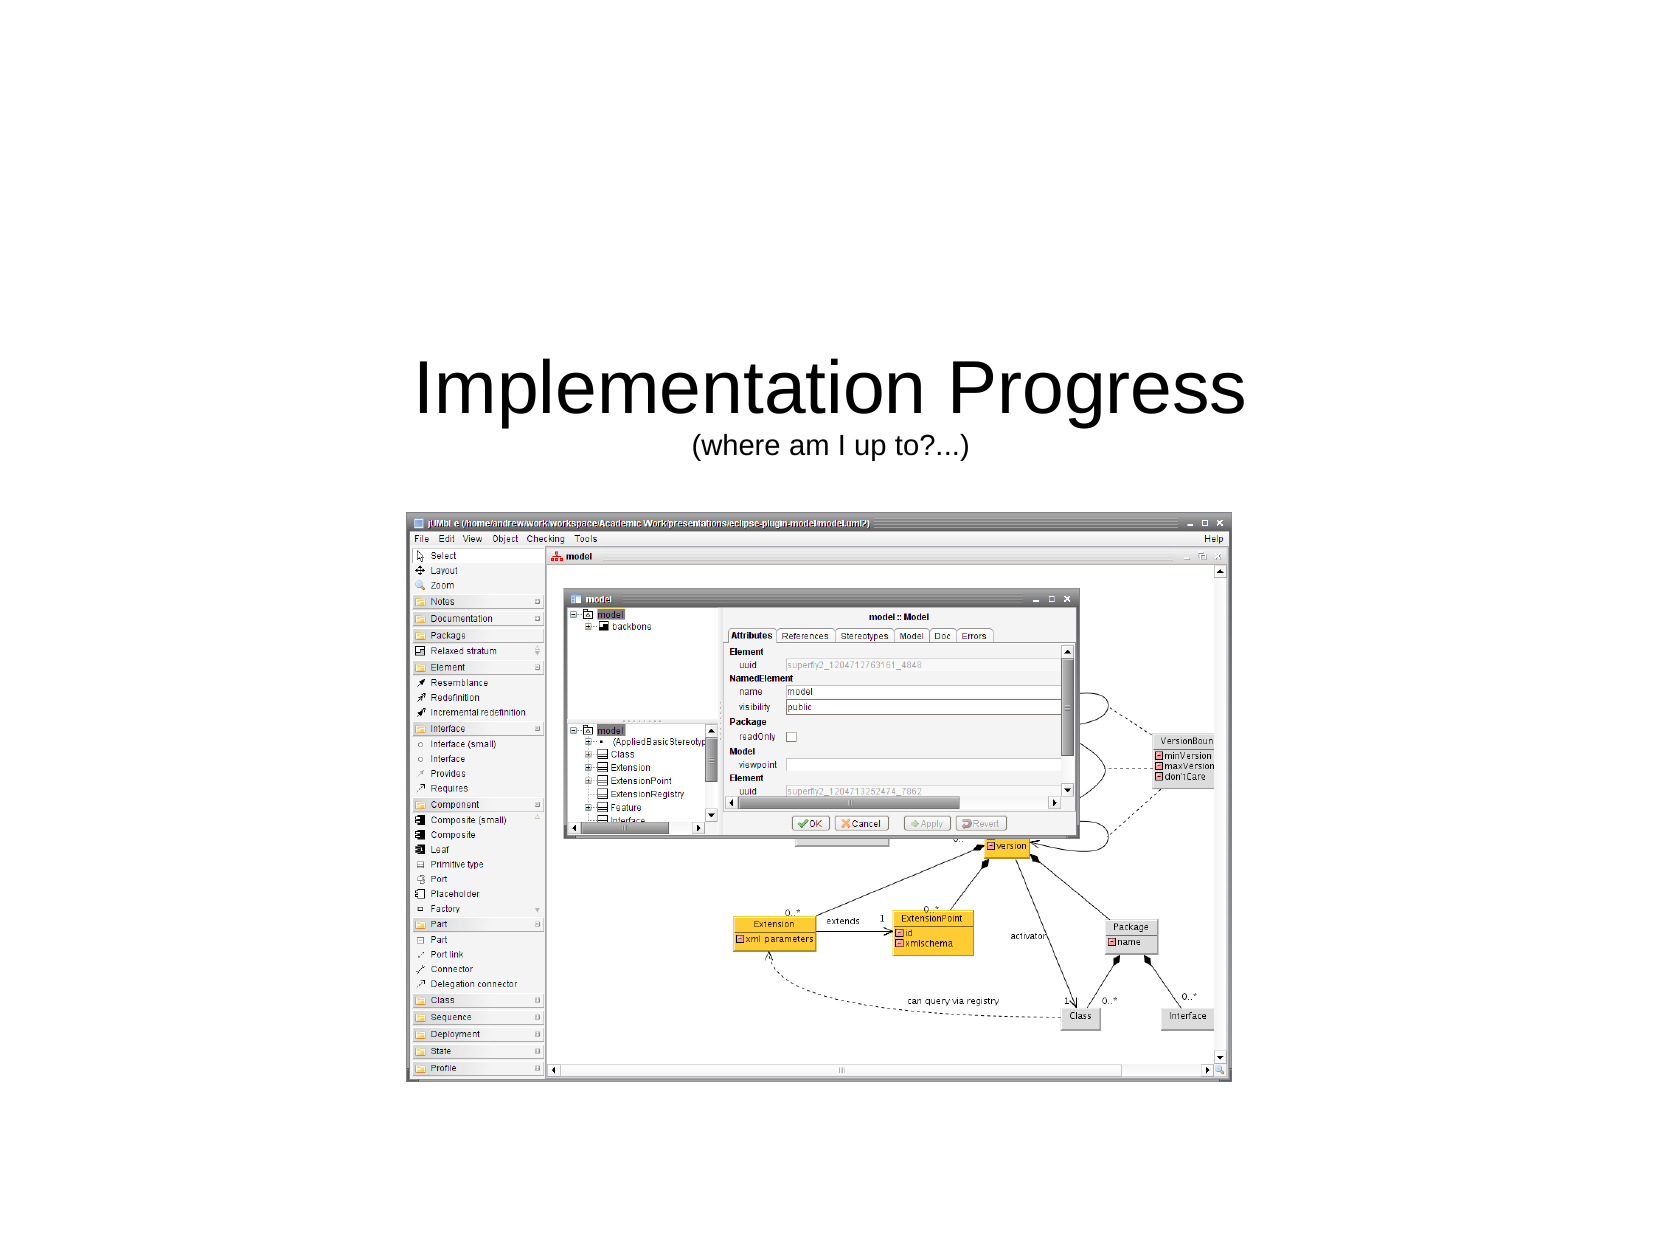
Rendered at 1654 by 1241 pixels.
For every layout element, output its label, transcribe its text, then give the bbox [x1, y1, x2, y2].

picture [406, 512, 1232, 1082]
title Implementation Progress (where am I up to?...) [86, 206, 1576, 601]
